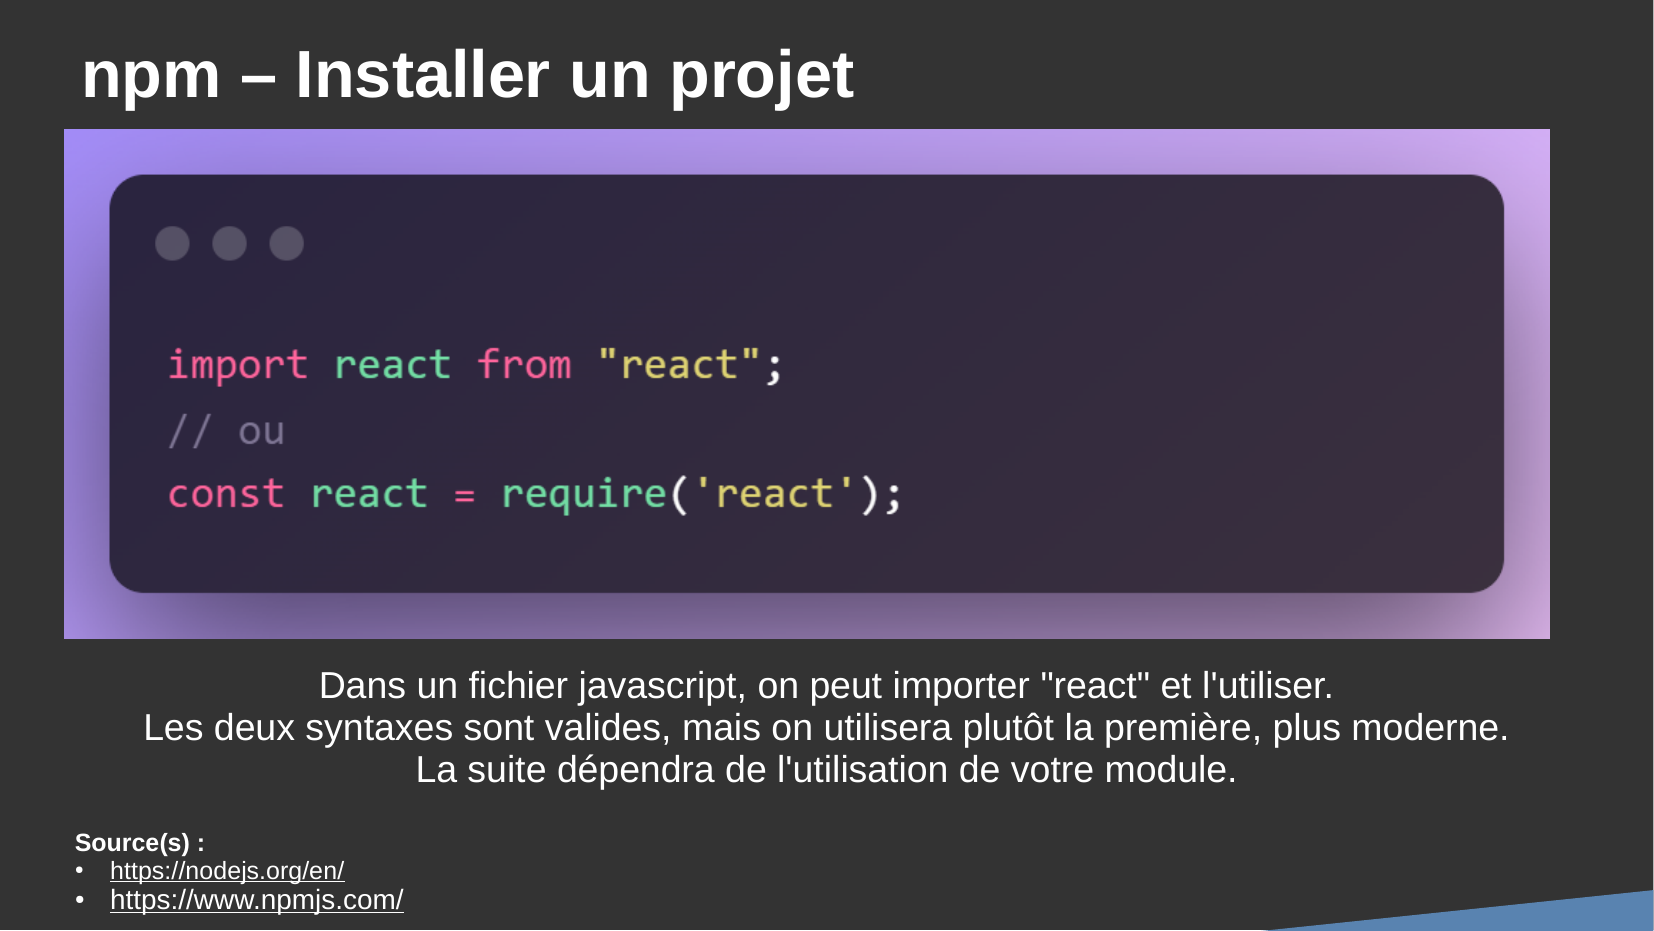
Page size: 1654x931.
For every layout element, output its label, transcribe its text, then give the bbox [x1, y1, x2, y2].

picture [64, 129, 1550, 639]
text_box Source(s) : https://nodejs.org/en/ https://www.npmjs.com/ [60, 821, 1546, 924]
text_box [1260, 890, 1654, 931]
text_box Dans un fichier javascript, on peut importer "react" et l'utiliser. Les deux syntaxes sont valides, mais on utilisera plutôt la première, plus moderne. La suite dépendra de l'utilisation de votre module. [112, 657, 1541, 798]
title npm – Installer un projet [81, 37, 897, 112]
